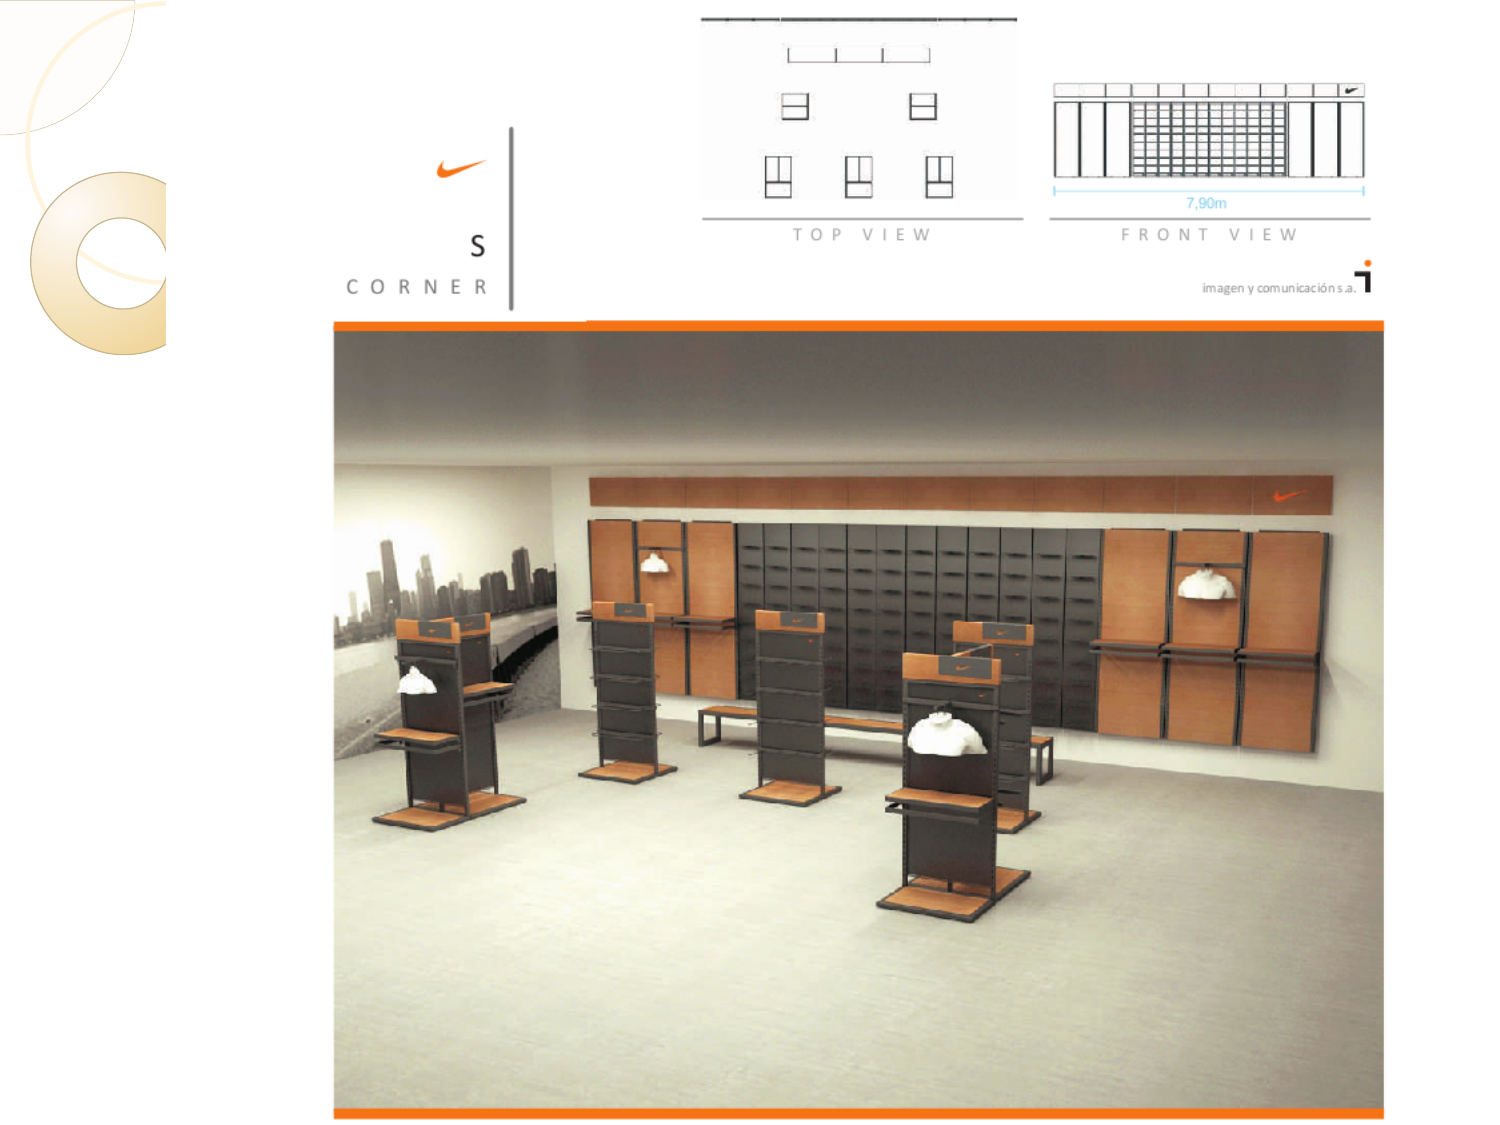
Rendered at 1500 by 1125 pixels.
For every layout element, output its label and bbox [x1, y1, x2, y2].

picture [321, 0, 1388, 1125]
